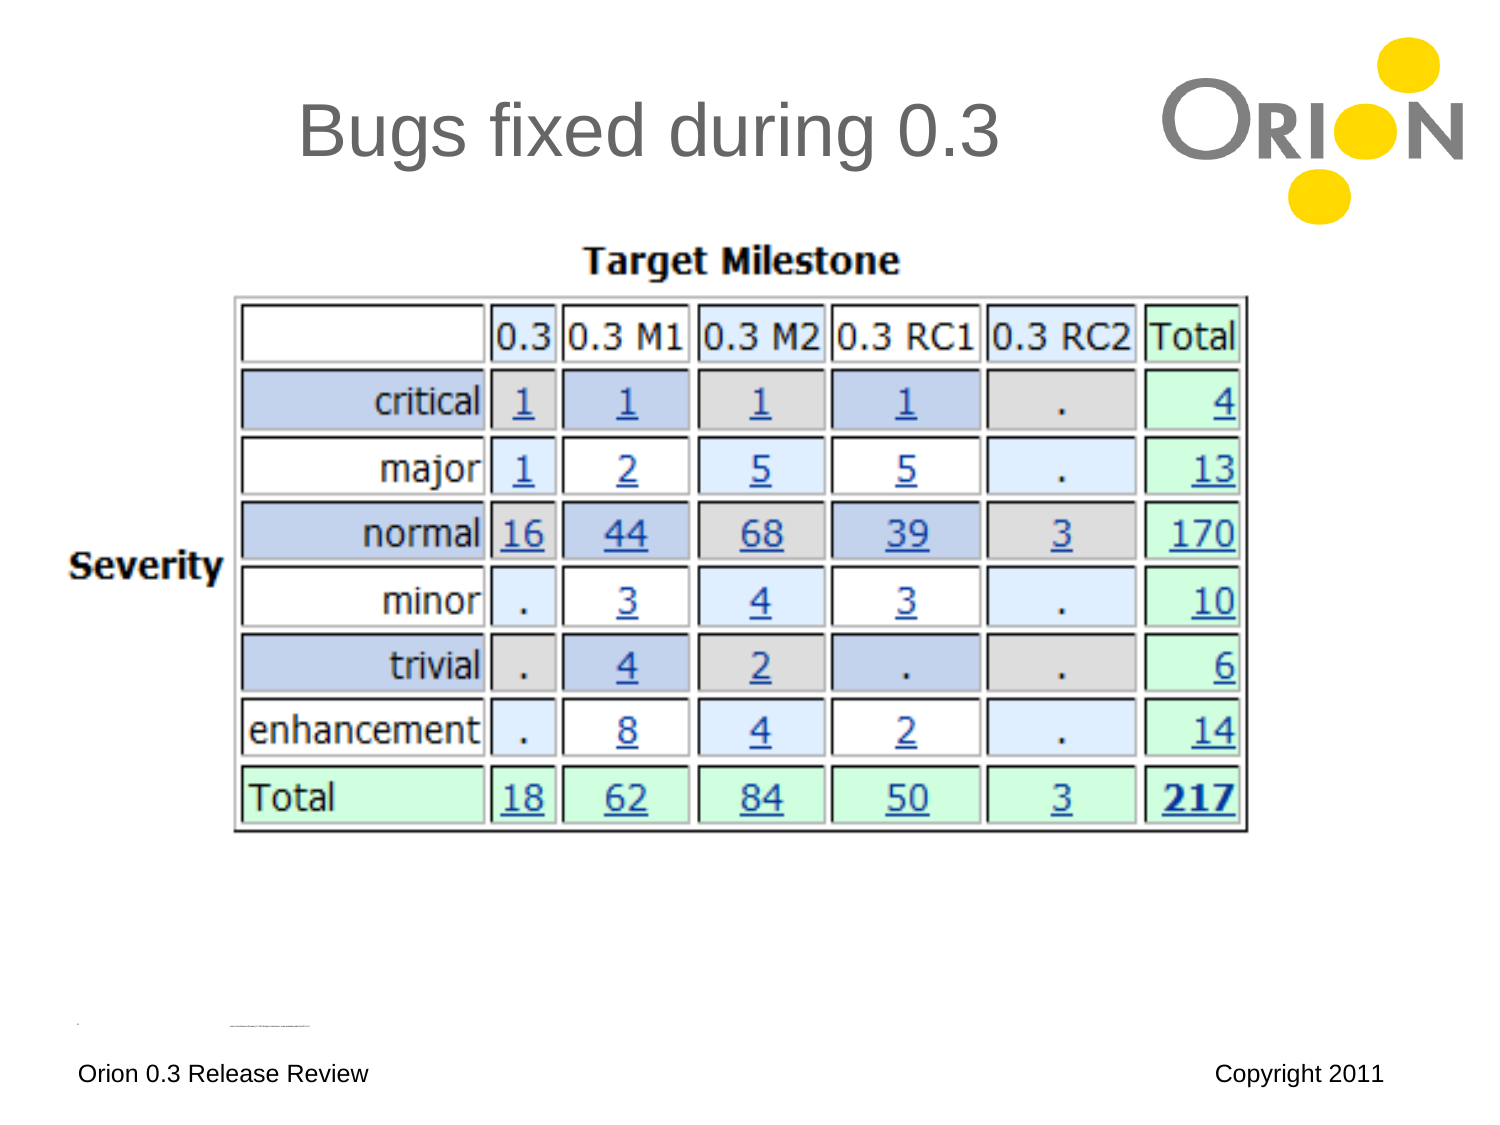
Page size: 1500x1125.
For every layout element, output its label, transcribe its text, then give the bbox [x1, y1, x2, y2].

picture [1201, 37, 1463, 225]
title Bugs fixed during 0.3 [99, 37, 1201, 226]
picture [37, 232, 1276, 863]
